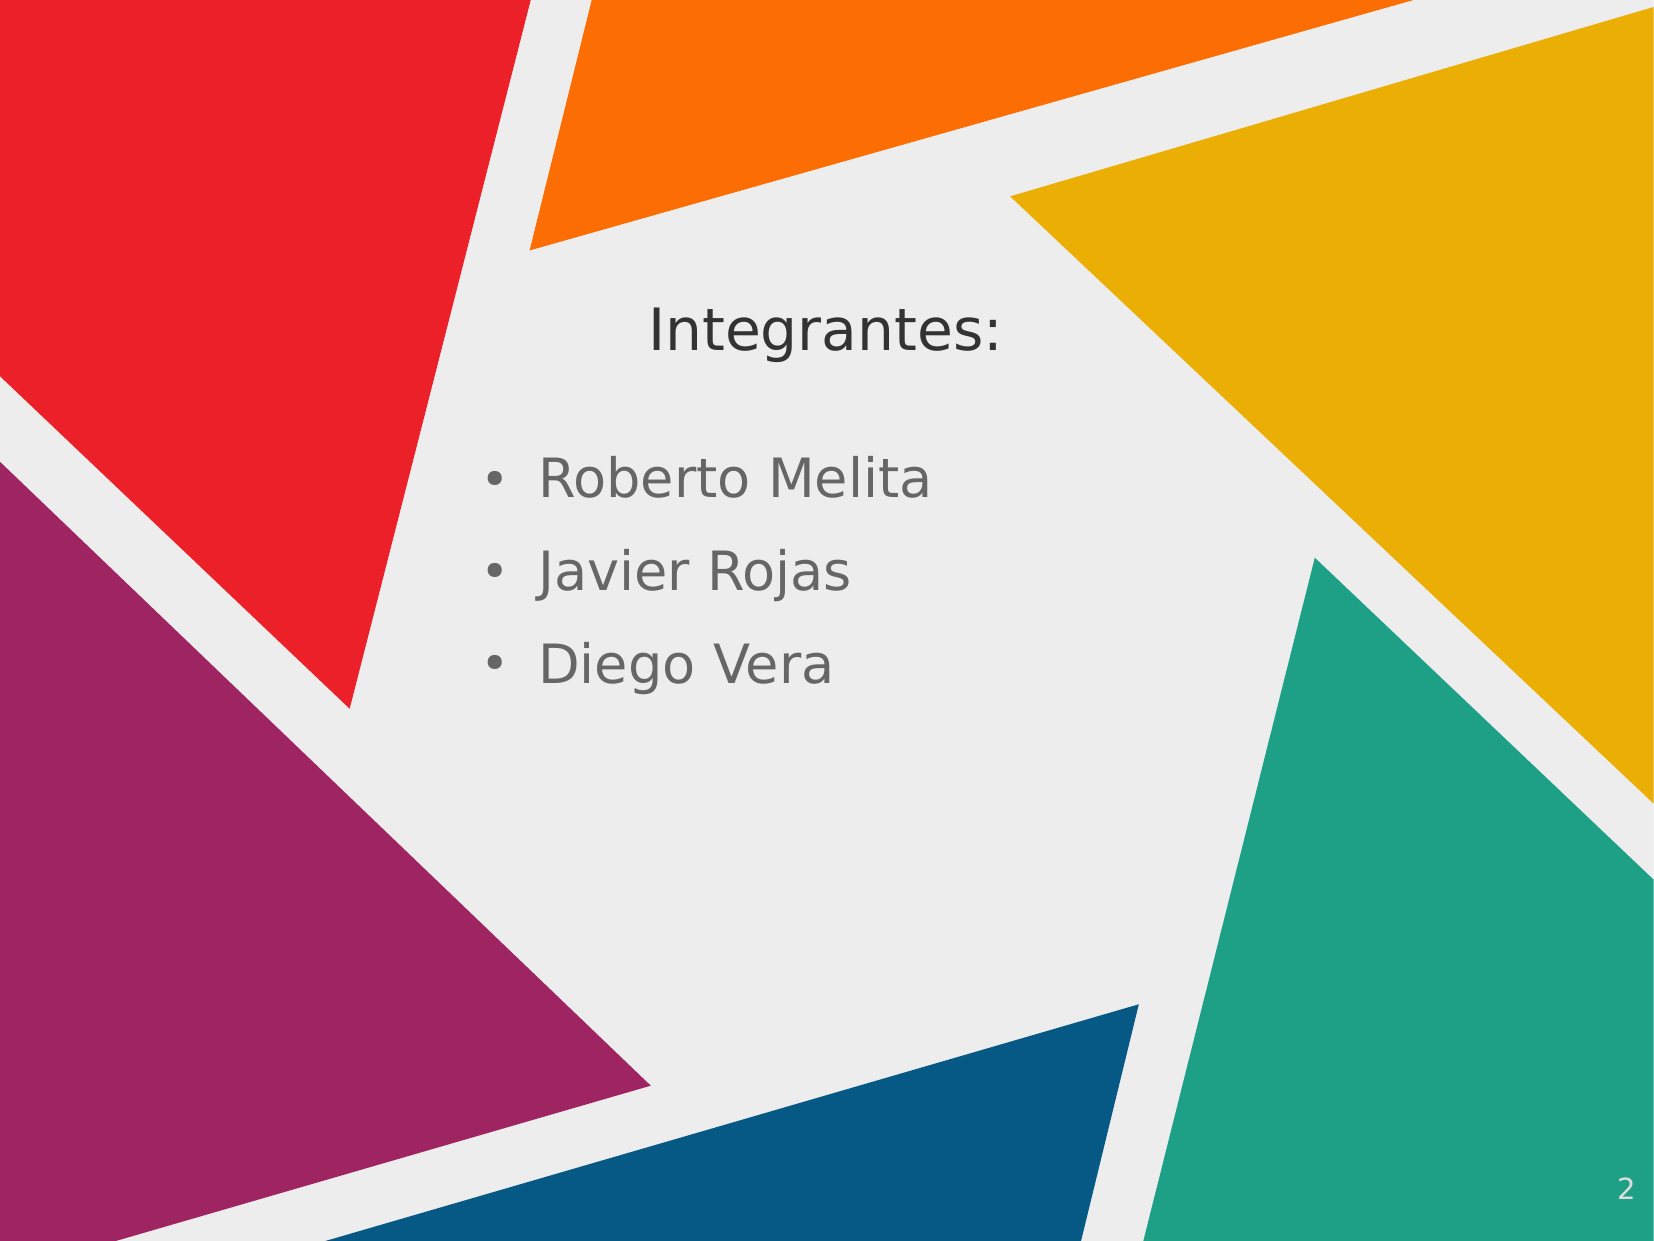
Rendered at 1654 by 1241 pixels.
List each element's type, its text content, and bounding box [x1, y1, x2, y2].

list Roberto Melita Javier Rojas Diego Vera [467, 447, 1191, 1005]
title Integrantes: [467, 226, 1185, 434]
